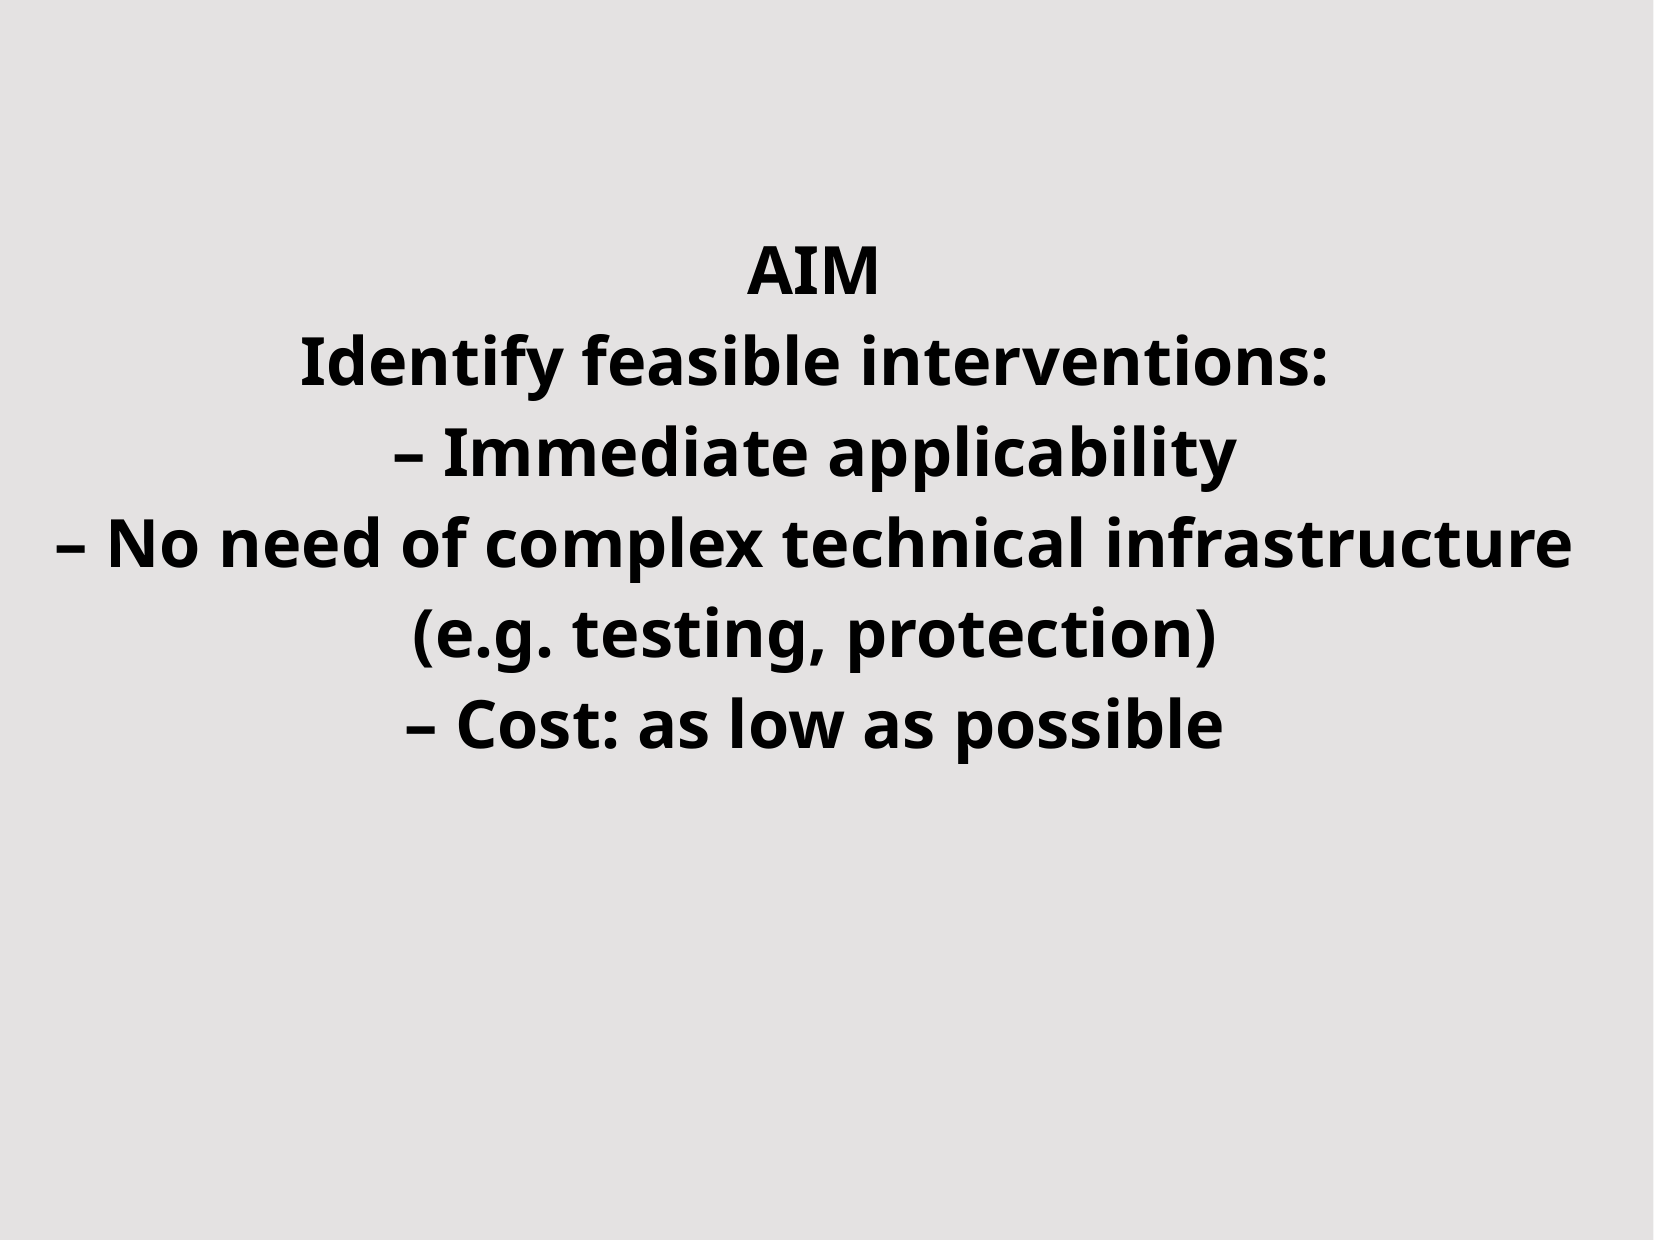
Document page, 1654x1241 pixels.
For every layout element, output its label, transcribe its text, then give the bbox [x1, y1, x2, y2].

text_box AIM Identify feasible interventions: – Immediate applicability – No need of complex technical infrastructure (e.g. testing, protection) – Cost: as low as possible [0, 173, 1654, 1182]
